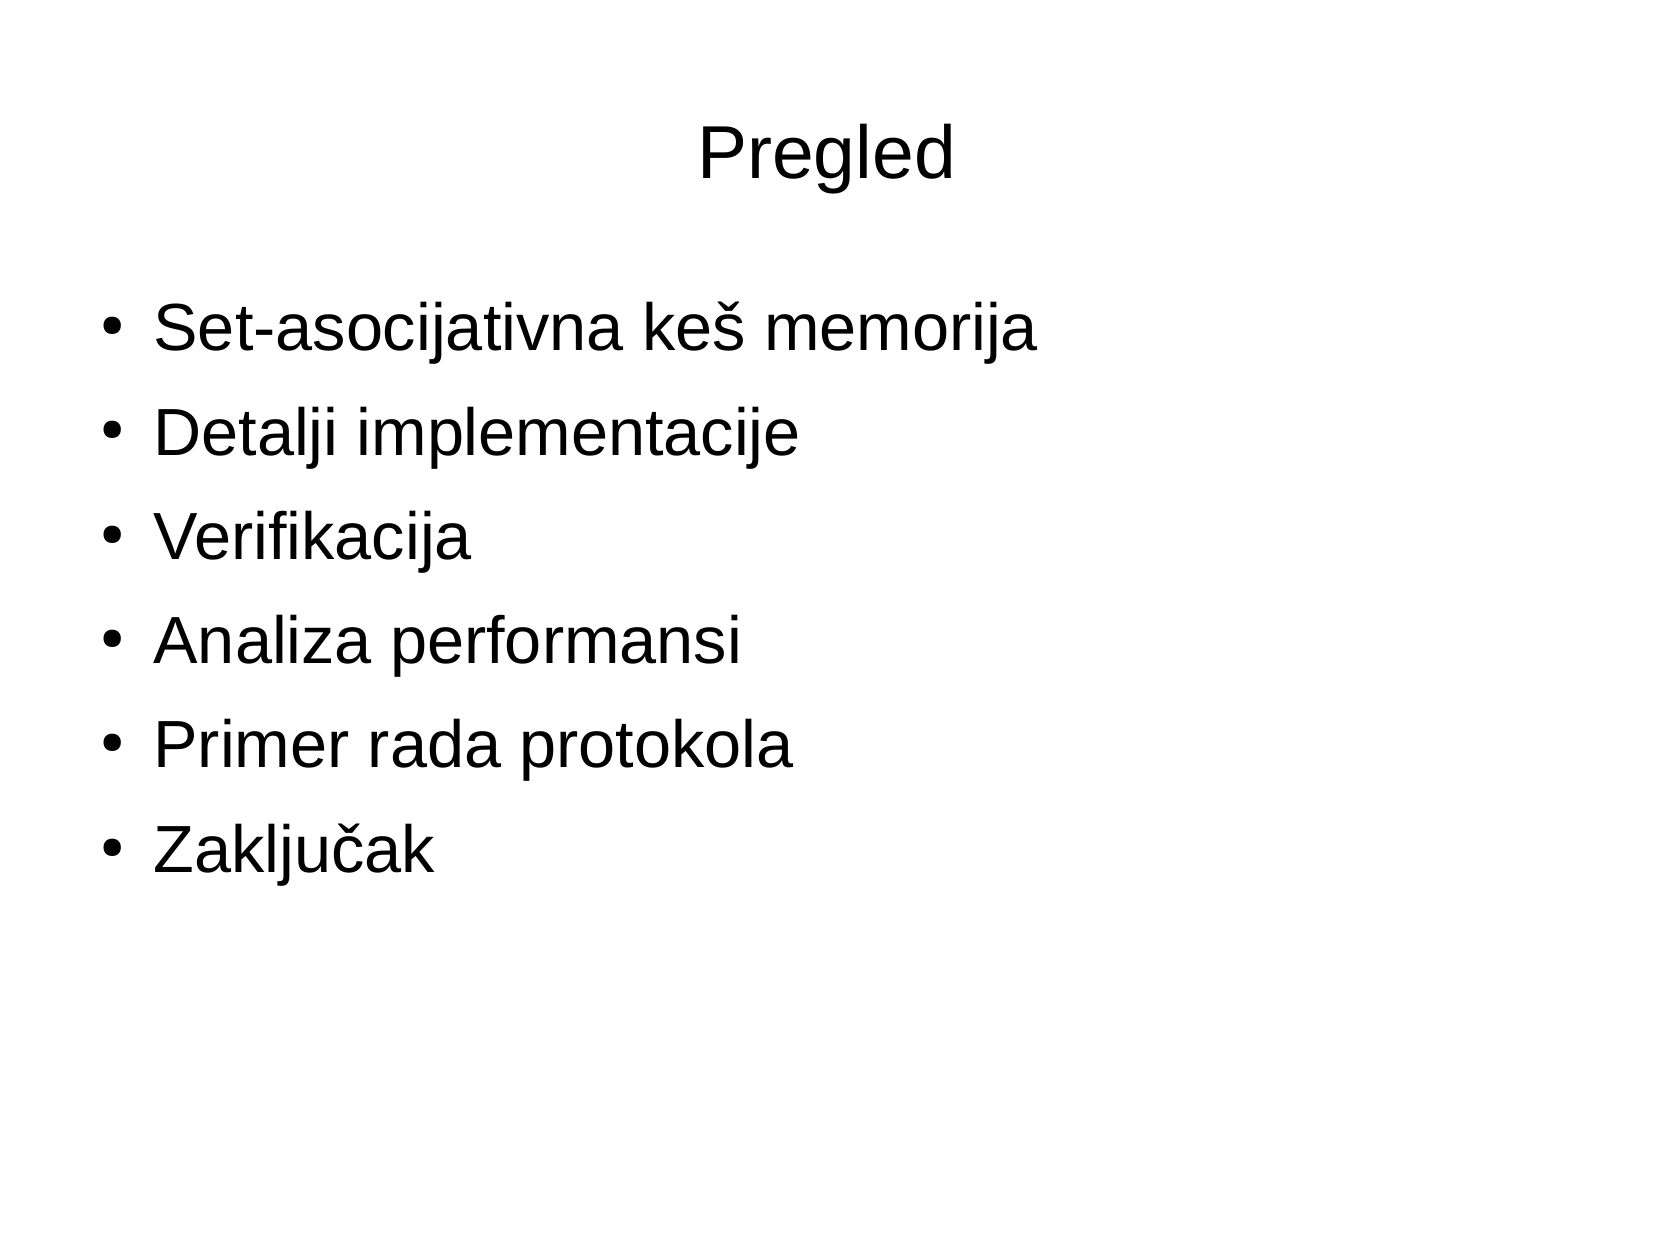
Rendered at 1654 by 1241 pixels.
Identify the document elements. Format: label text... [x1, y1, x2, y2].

list Set-asocijativna keš memorija Detalji implementacije Verifikacija Analiza performansi Primer rada protokola Zaključak [82, 290, 1571, 1010]
title Pregled [82, 49, 1571, 257]
